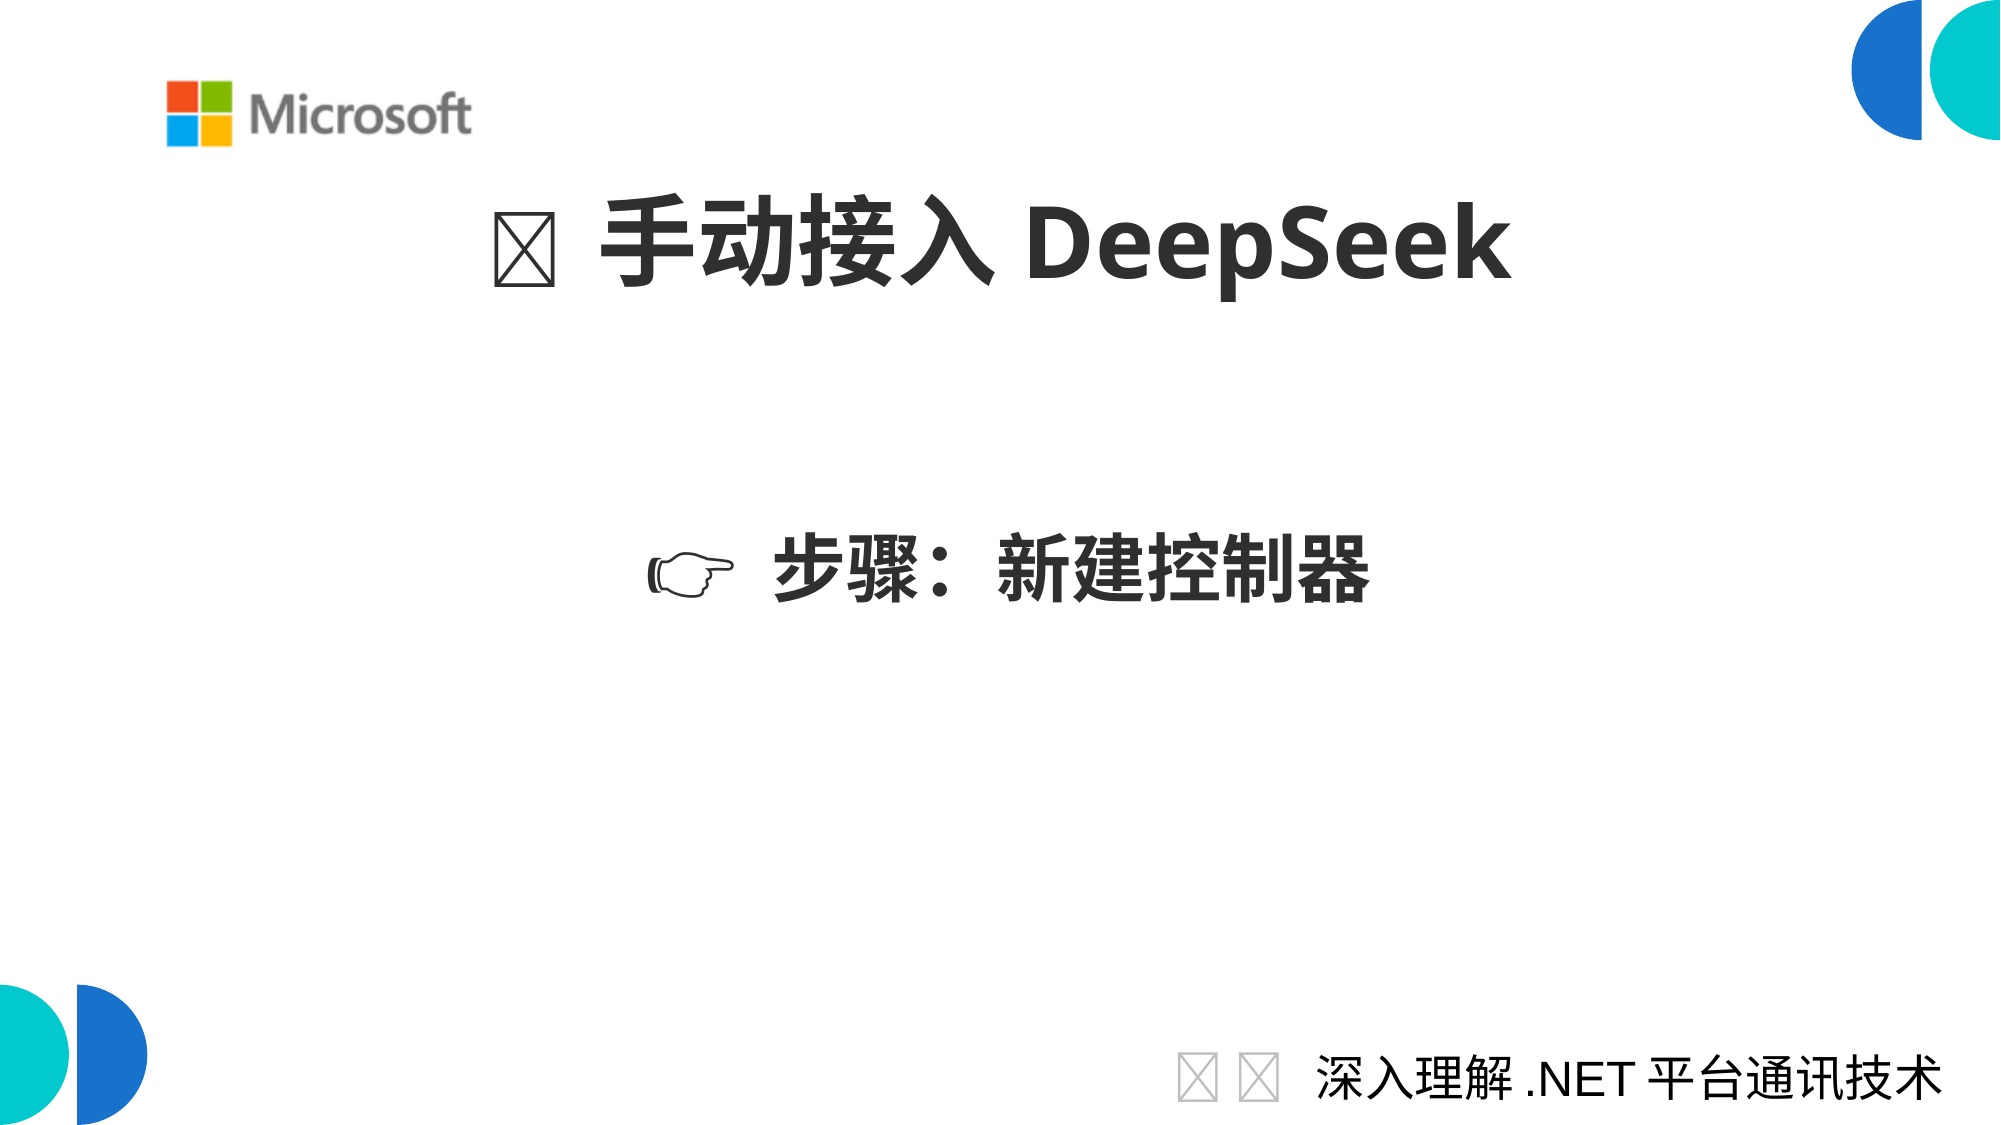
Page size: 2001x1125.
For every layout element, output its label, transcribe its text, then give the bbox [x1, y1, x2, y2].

subtitle 🚀 🚀 深入理解.NET平台通讯技术 [1173, 1046, 1952, 1107]
picture [85, 41, 552, 189]
title 🚀 手动接入DeepSeek [138, 145, 1862, 332]
text_box 👉 步骤：新建控制器 [215, 468, 1802, 682]
